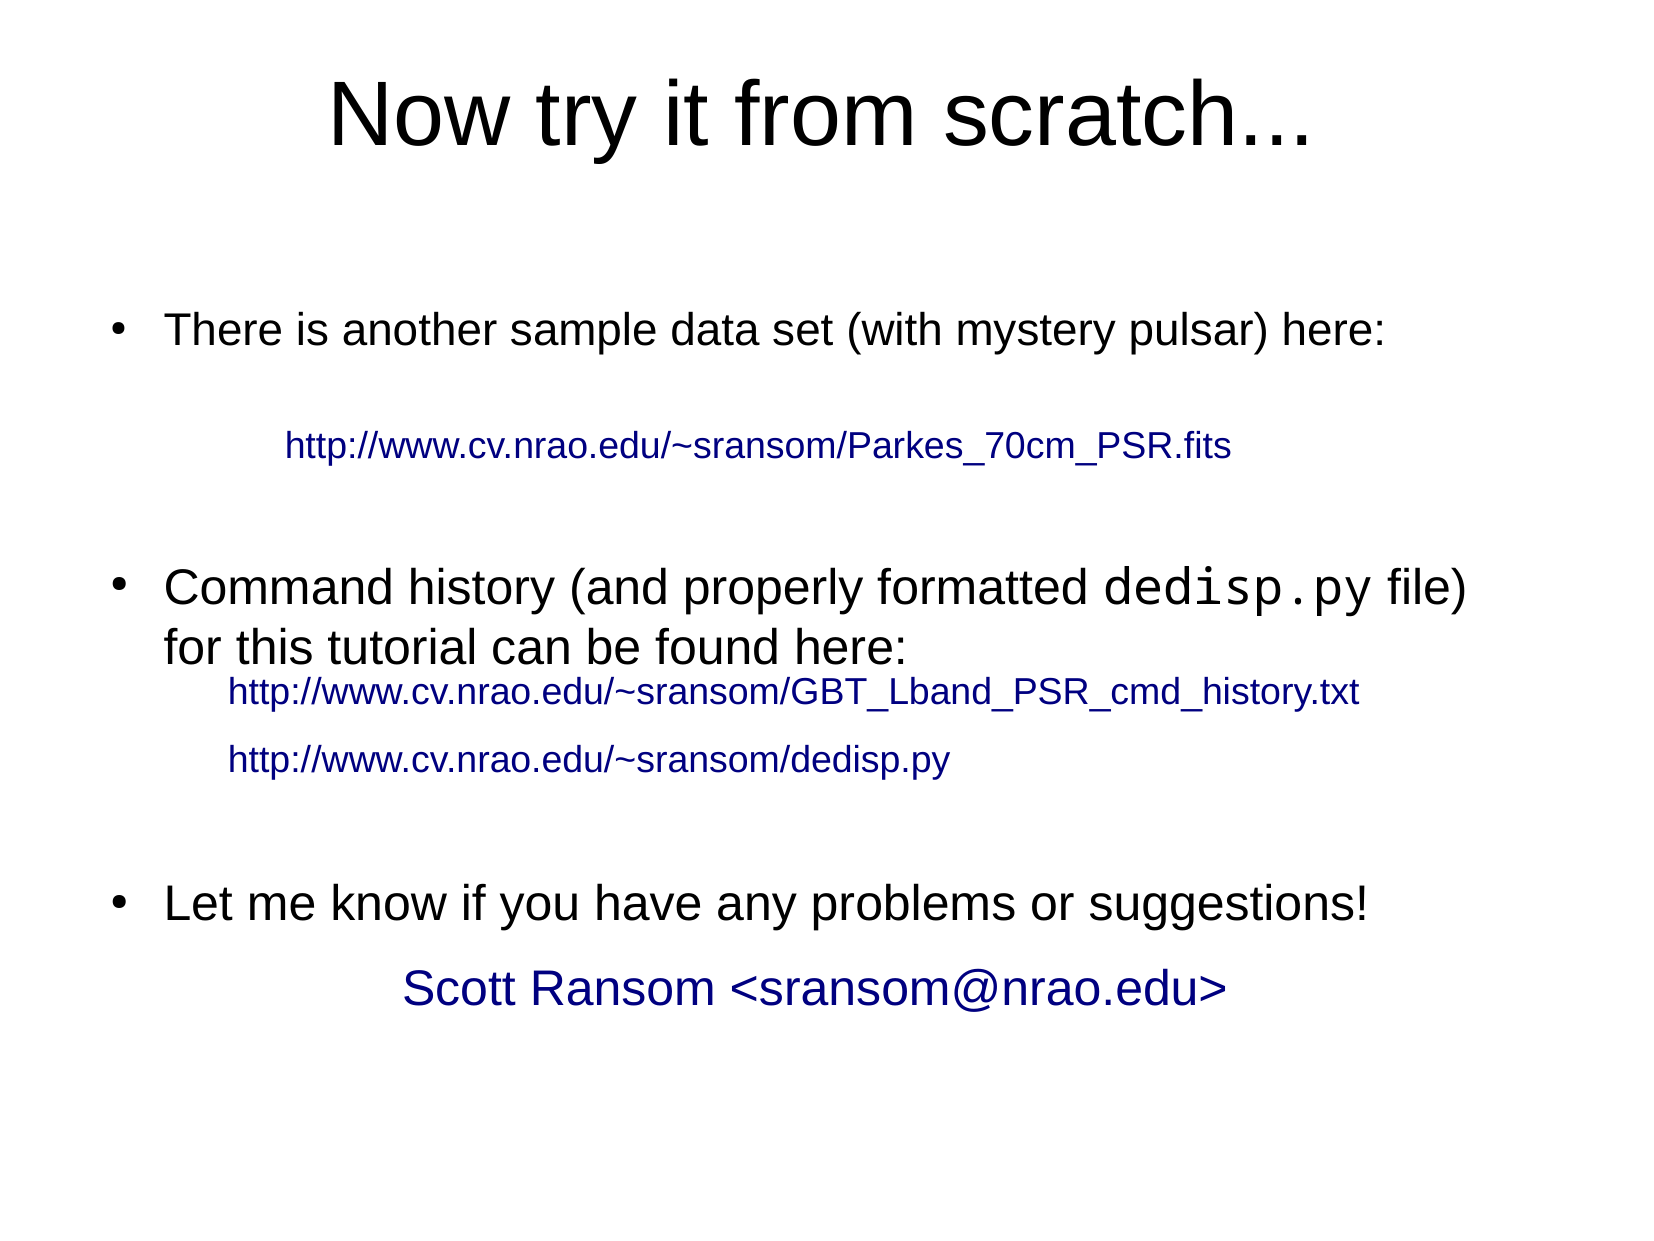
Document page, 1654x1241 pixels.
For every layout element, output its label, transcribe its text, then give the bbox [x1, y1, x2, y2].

text_box http://www.cv.nrao.edu/~sransom/GBT_Lband_PSR_cmd_history.txt [213, 663, 1388, 721]
text_box http://www.cv.nrao.edu/~sransom/Parkes_70cm_PSR.fits [270, 417, 1426, 488]
list There is another sample data set (with mystery pulsar) here: Command history (and properly formatted dedisp.py file) for this tutorial can be found here: Let me know if you have any problems or suggestions! Scott Ransom <sransom@nrao.edu> [92, 304, 1538, 1170]
title Now try it from scratch... [55, 41, 1589, 186]
text_box http://www.cv.nrao.edu/~sransom/dedisp.py [213, 730, 1388, 788]
